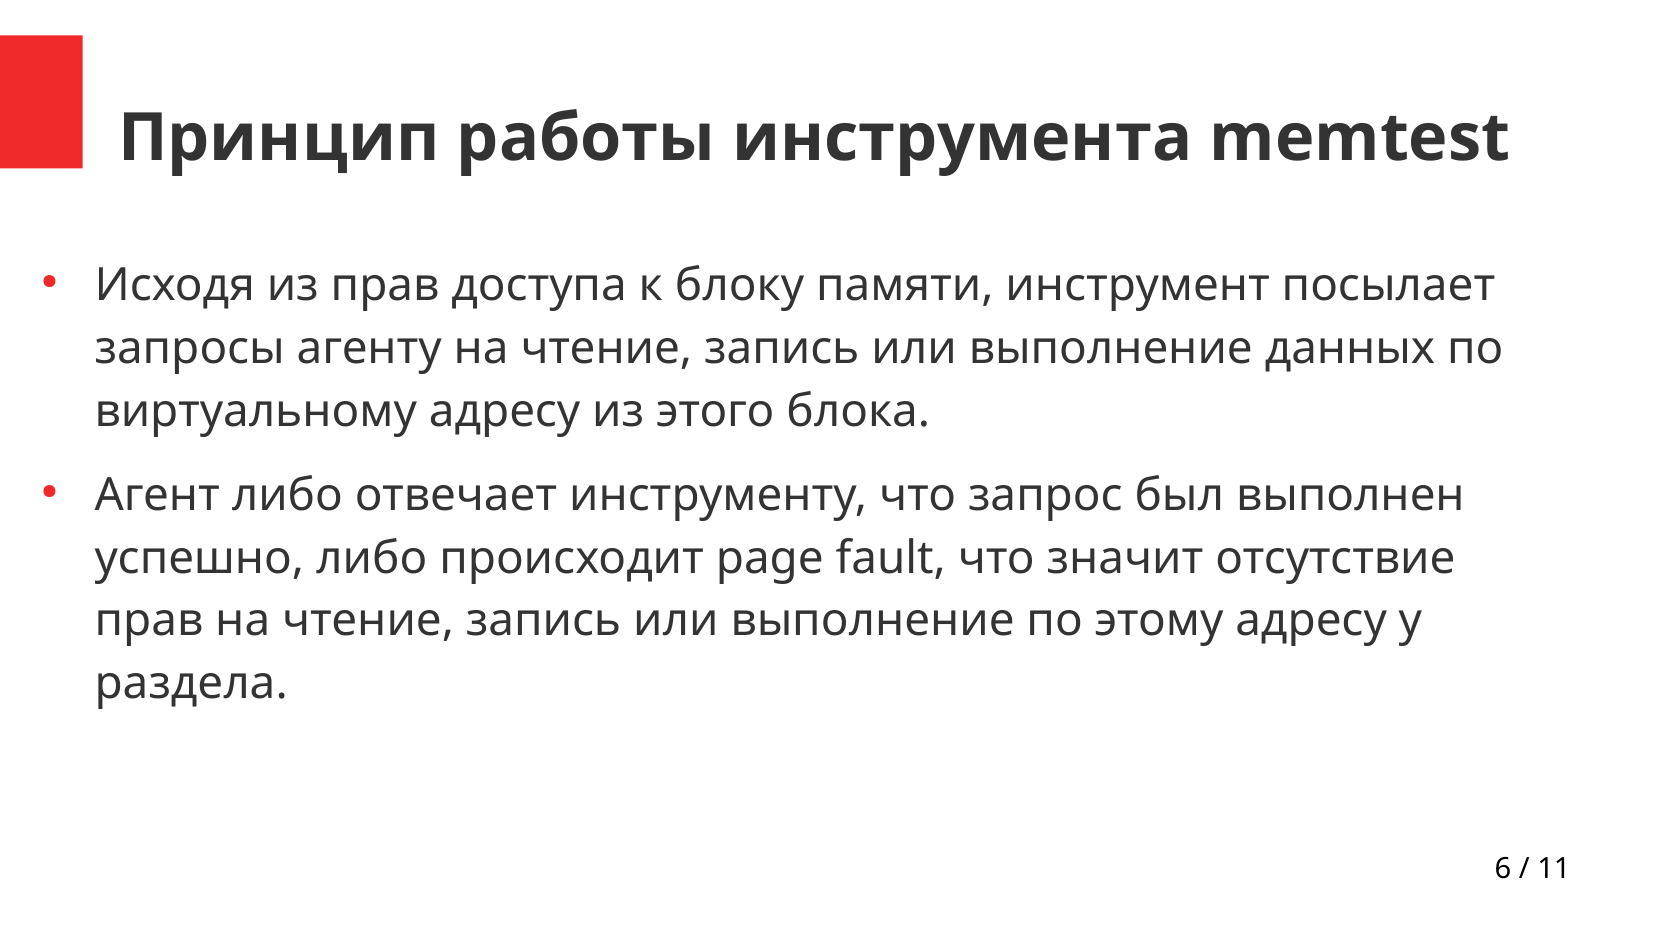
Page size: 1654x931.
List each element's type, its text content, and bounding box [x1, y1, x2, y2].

title Принцип работы инструмента memtest [118, 56, 1571, 213]
list Исходя из прав доступа к блоку памяти, инструмент посылает запросы агенту на чтение, запись или выполнение данных по виртуальному адресу из этого блока. Агент либо отвечает инструменту, что запрос был выполнен успешно, либо происходит page fault, что значит отсутствие прав на чтение, запись или выполнение по этому адресу у раздела. [23, 251, 1571, 792]
